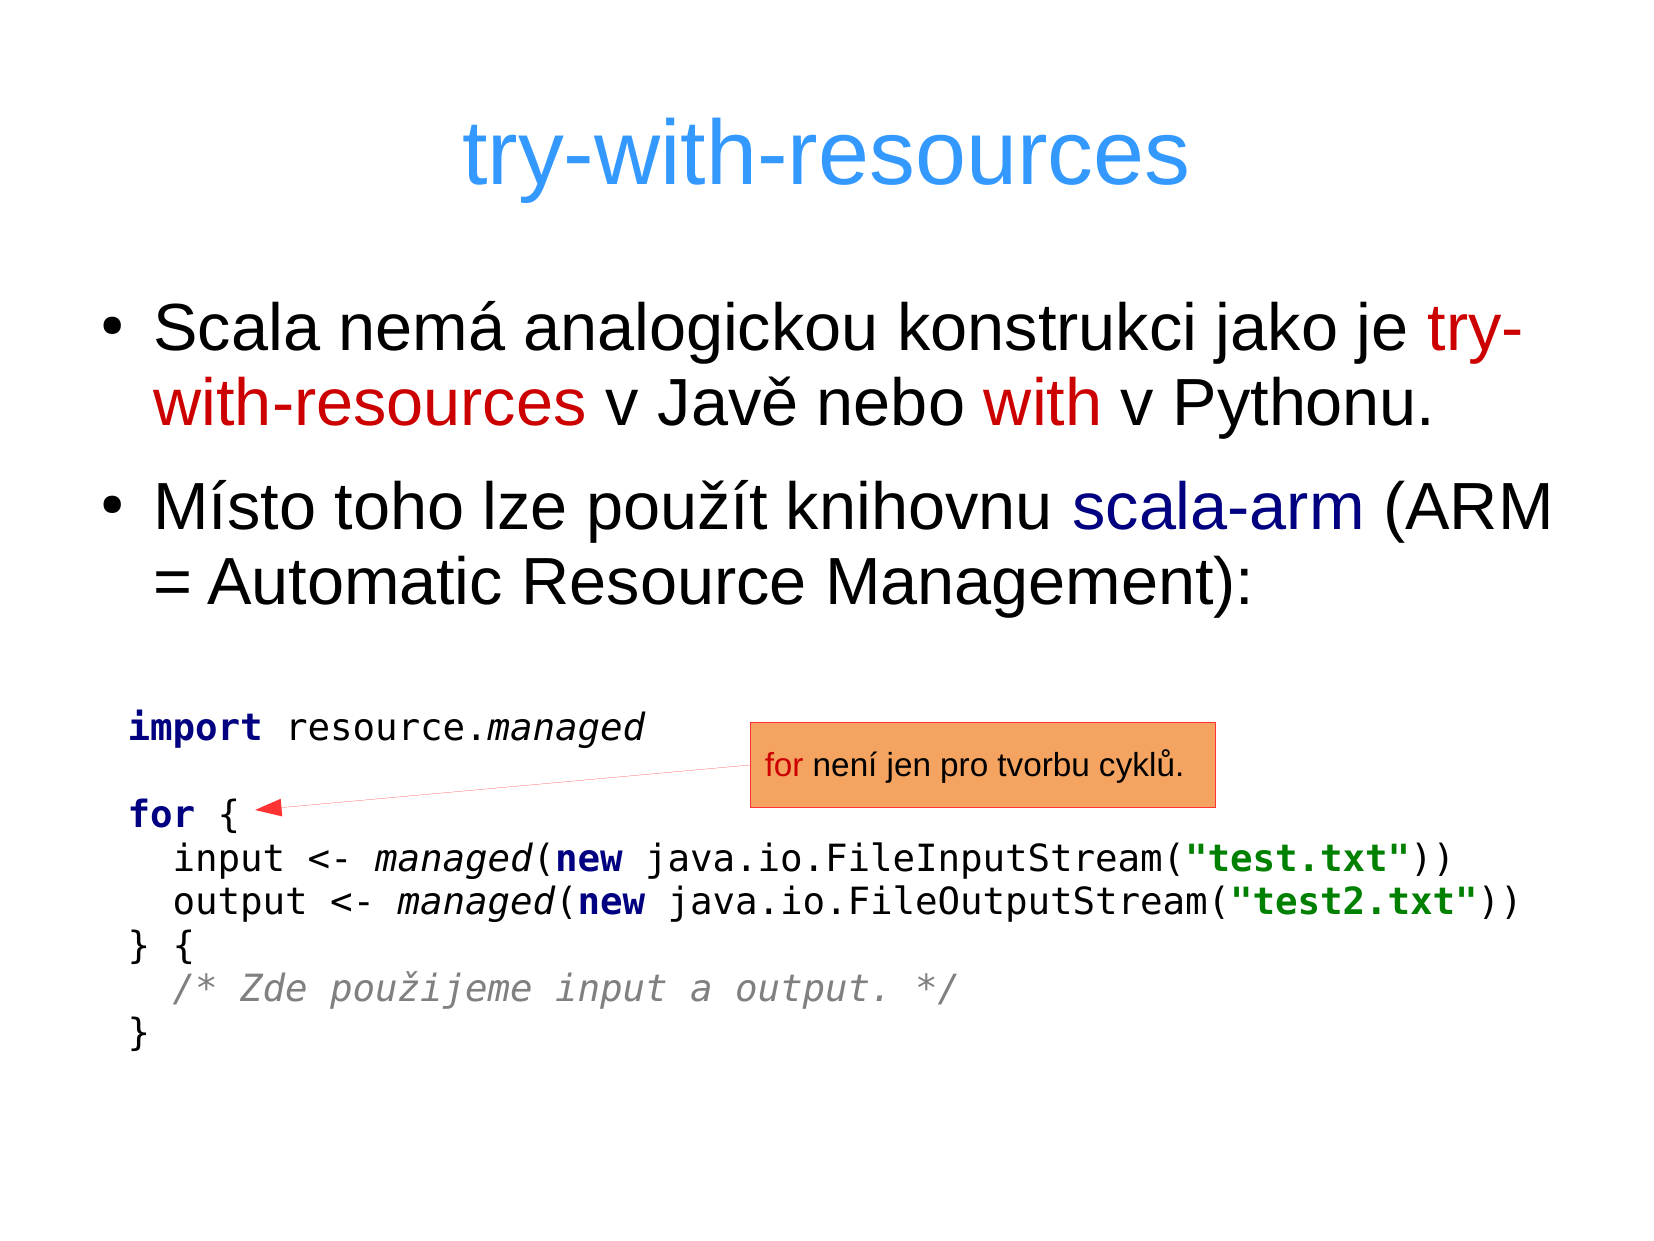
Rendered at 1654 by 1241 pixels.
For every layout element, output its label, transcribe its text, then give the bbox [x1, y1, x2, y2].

text_box for není jen pro tvorbu cyklů. [750, 722, 1216, 808]
text_box import resource.managed for { input <- managed(new java.io.FileInputStream("test.txt")) output <- managed(new java.io.FileOutputStream("test2.txt")) } { /* Zde použijeme input a output. */ } [112, 698, 1571, 1162]
title try-with-resources [82, 49, 1571, 257]
list Scala nemá analogickou konstrukci jako je try-with-resources v Javě nebo with v Pythonu. Místo toho lze použít knihovnu scala-arm (ARM = Automatic Resource Management): [82, 290, 1571, 1010]
